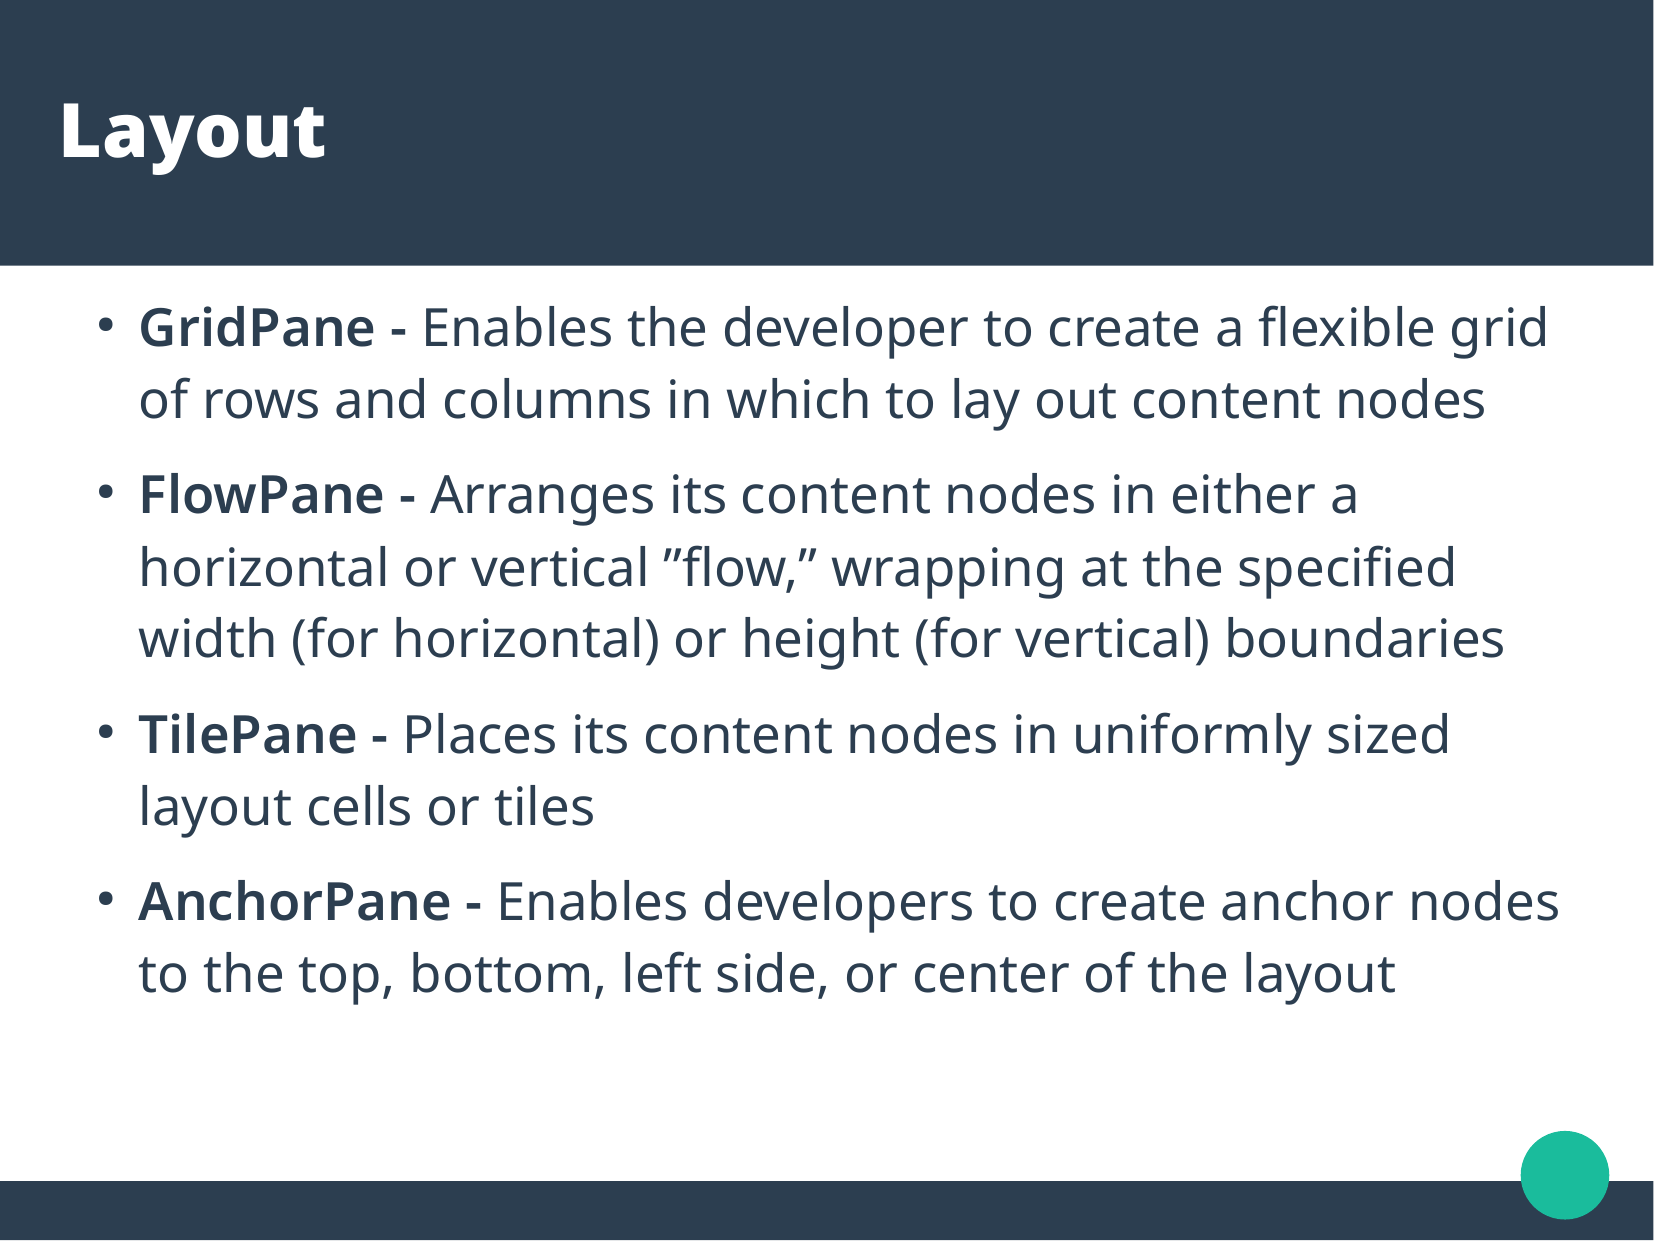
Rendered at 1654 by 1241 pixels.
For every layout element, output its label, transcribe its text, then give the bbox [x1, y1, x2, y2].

title Layout [59, 49, 1595, 207]
list GridPane - Enables the developer to create a flexible grid of rows and columns in which to lay out content nodes FlowPane - Arranges its content nodes in either a horizontal or vertical ”flow,” wrapping at the specified width (for horizontal) or height (for vertical) boundaries TilePane - Places its content nodes in uniformly sized layout cells or tiles AnchorPane - Enables developers to create anchor nodes to the top, bottom, left side, or center of the layout [82, 290, 1571, 1158]
